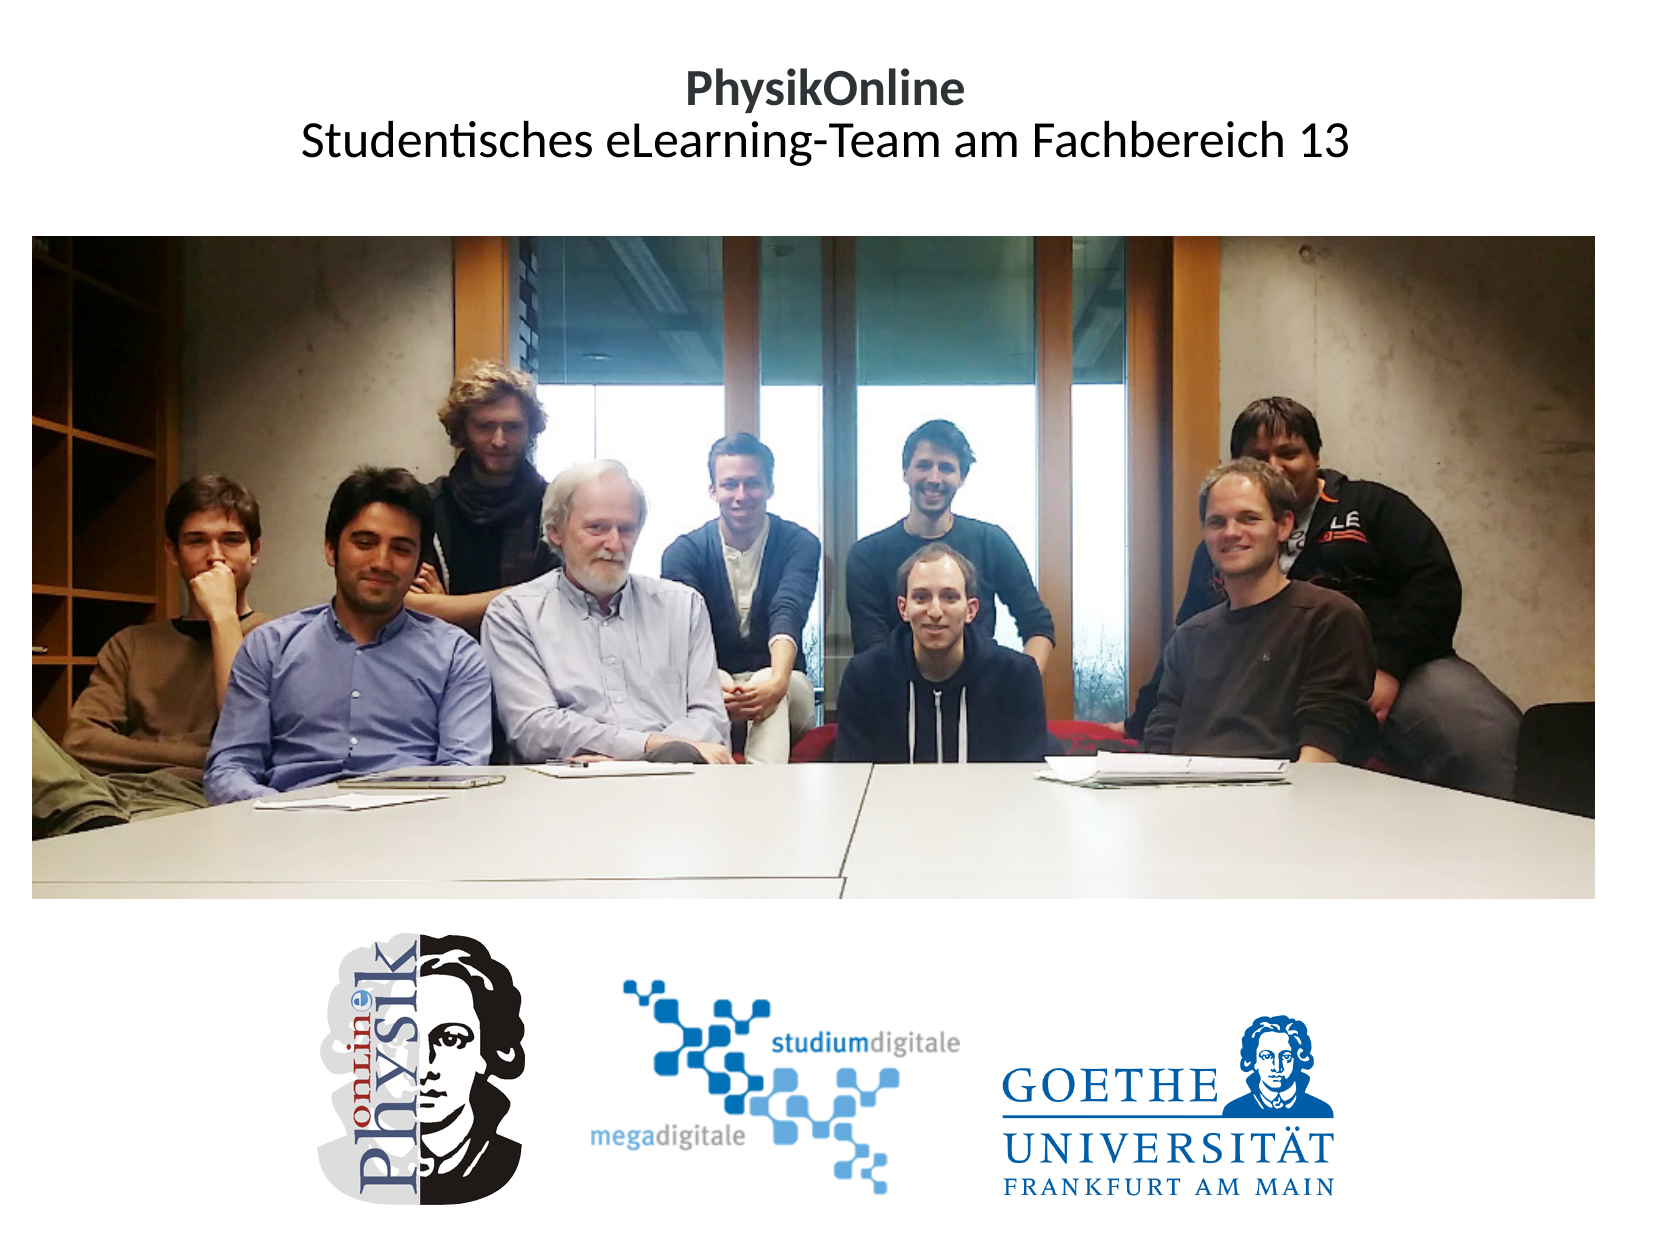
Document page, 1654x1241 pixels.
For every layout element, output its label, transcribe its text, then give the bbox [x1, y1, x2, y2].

picture [591, 970, 960, 1205]
picture [999, 1011, 1337, 1198]
picture [317, 933, 525, 1205]
picture [32, 236, 1595, 899]
text_box PhysikOnline Studentisches eLearning-Team am Fachbereich 13 [286, 58, 1367, 178]
